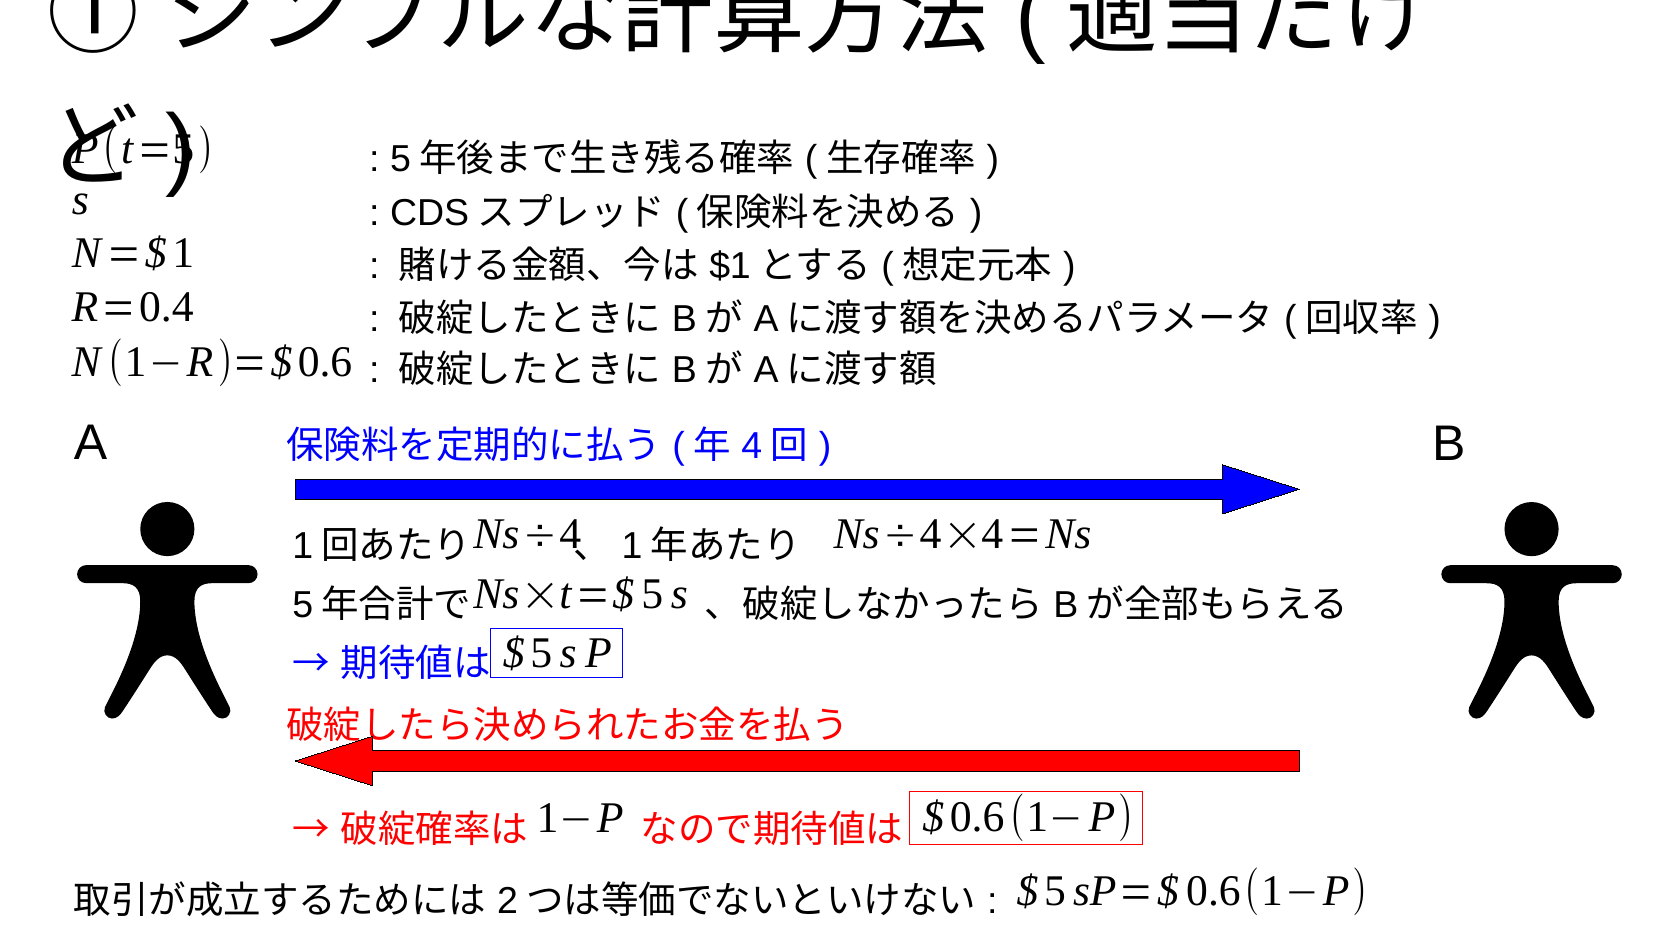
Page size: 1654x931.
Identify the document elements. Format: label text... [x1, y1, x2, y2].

chart [490, 628, 623, 678]
chart [525, 794, 637, 843]
picture [1423, 502, 1640, 719]
text_box : 破綻したときにBがAに渡す額 [354, 331, 1188, 390]
picture [59, 501, 276, 719]
chart [460, 510, 594, 560]
text_box B [1417, 407, 1625, 479]
text_box 取引が成立するためには2つは等価でないといけない: [59, 862, 1554, 920]
chart [59, 229, 206, 279]
chart [909, 791, 1143, 845]
chart [820, 510, 1103, 560]
title ①シンプルな計算方法(適当だけど) [47, 17, 1571, 127]
chart [59, 335, 354, 390]
text_box : 賭ける金額、今は$1とする(想定元本) [354, 227, 1182, 280]
chart [59, 282, 206, 332]
text_box 保険料を定期的に払う(年4回) [271, 407, 863, 465]
text_box 1回あたり 、1年あたり [277, 507, 1164, 565]
text_box [295, 464, 1300, 514]
text_box [295, 736, 1300, 786]
chart [1003, 865, 1378, 919]
text_box : 5年後まで生き残る確率(生存確率) [354, 120, 1182, 174]
text_box →期待値は [277, 626, 650, 683]
text_box →破綻確率は なので期待値は [277, 791, 975, 848]
text_box A [59, 407, 148, 479]
chart [59, 123, 223, 226]
text_box : CDSスプレッド(保険料を決める) [354, 174, 1182, 227]
chart [460, 569, 699, 619]
text_box 破綻したら決められたお金を払う [271, 687, 880, 745]
text_box 5年合計で 、破綻しなかったらBが全部もらえる [277, 566, 1388, 625]
text_box : 破綻したときにBがAに渡す額を決めるパラメータ(回収率) [354, 280, 1483, 338]
